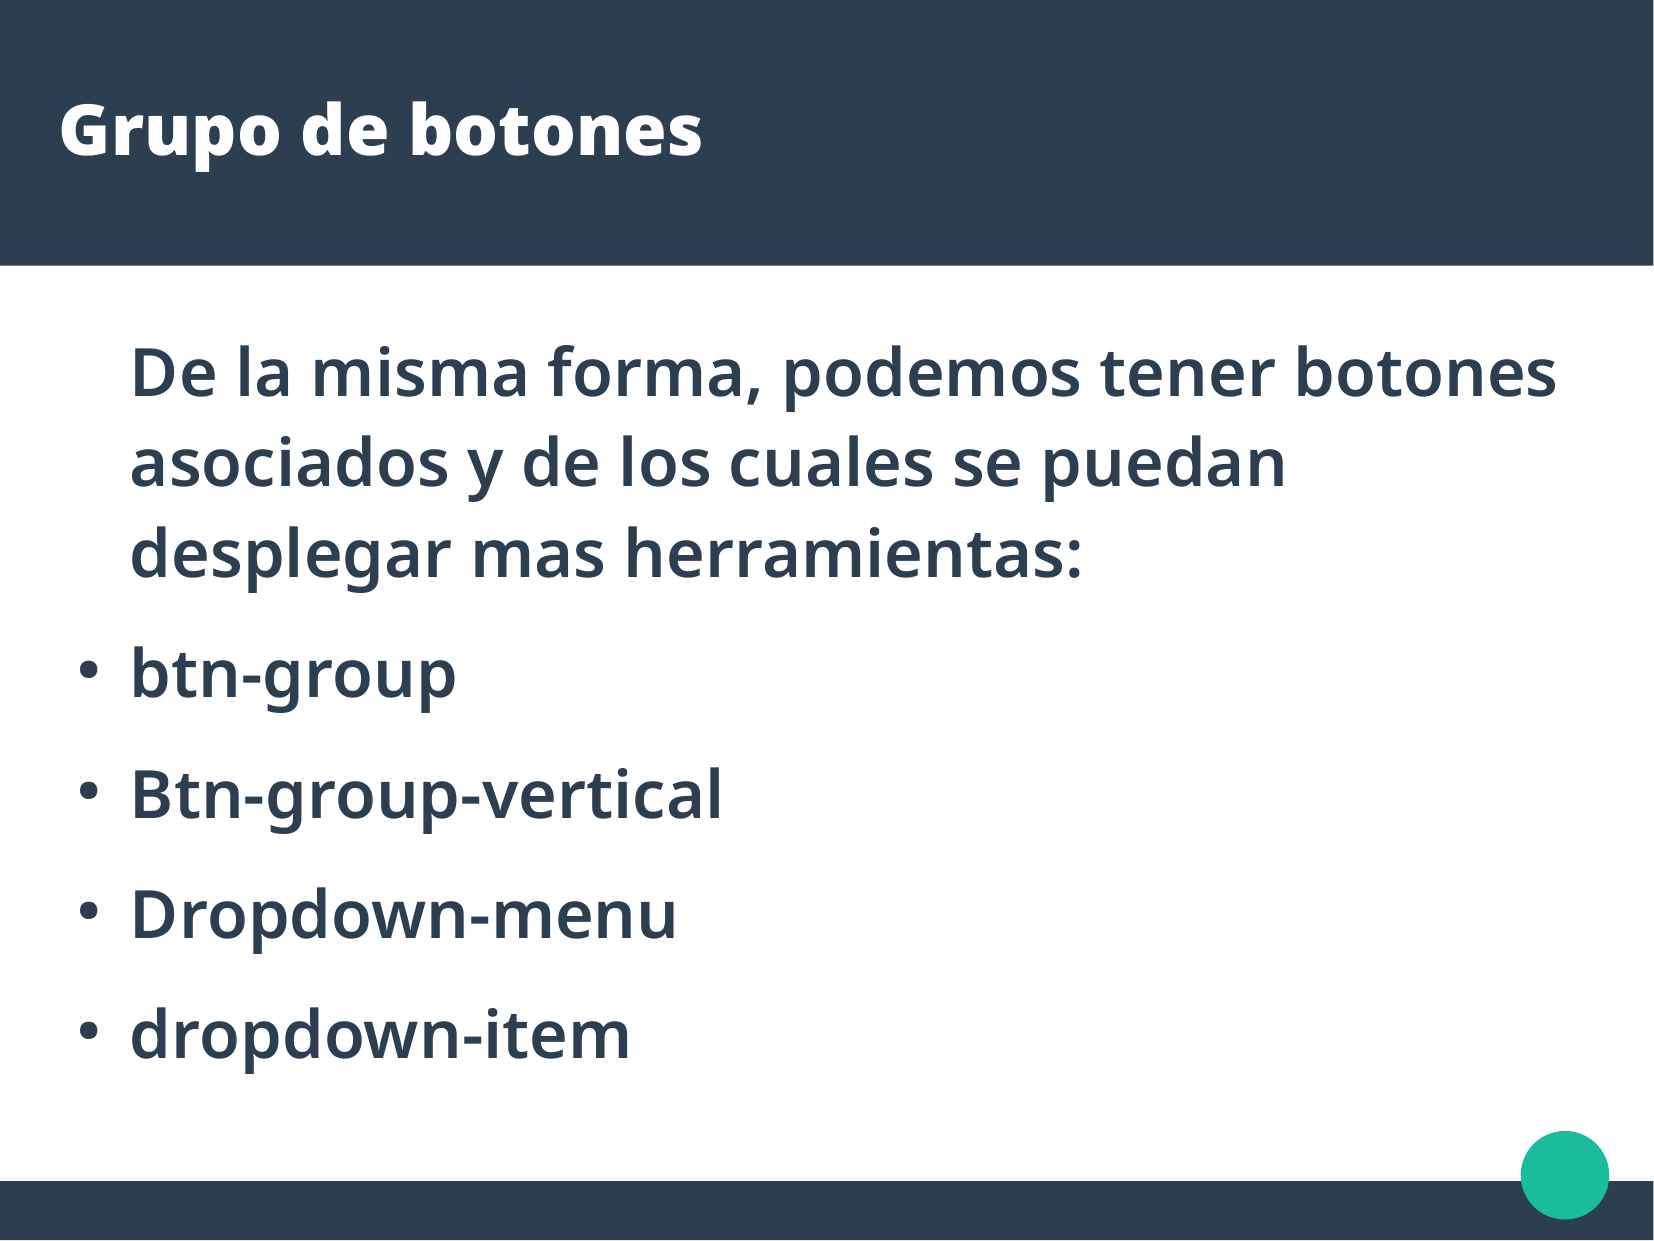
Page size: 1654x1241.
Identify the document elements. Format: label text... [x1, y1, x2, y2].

title Grupo de botones [59, 49, 1595, 207]
list De la misma forma, podemos tener botones asociados y de los cuales se puedan desplegar mas herramientas: btn-group Btn-group-vertical Dropdown-menu dropdown-item [59, 324, 1595, 1152]
